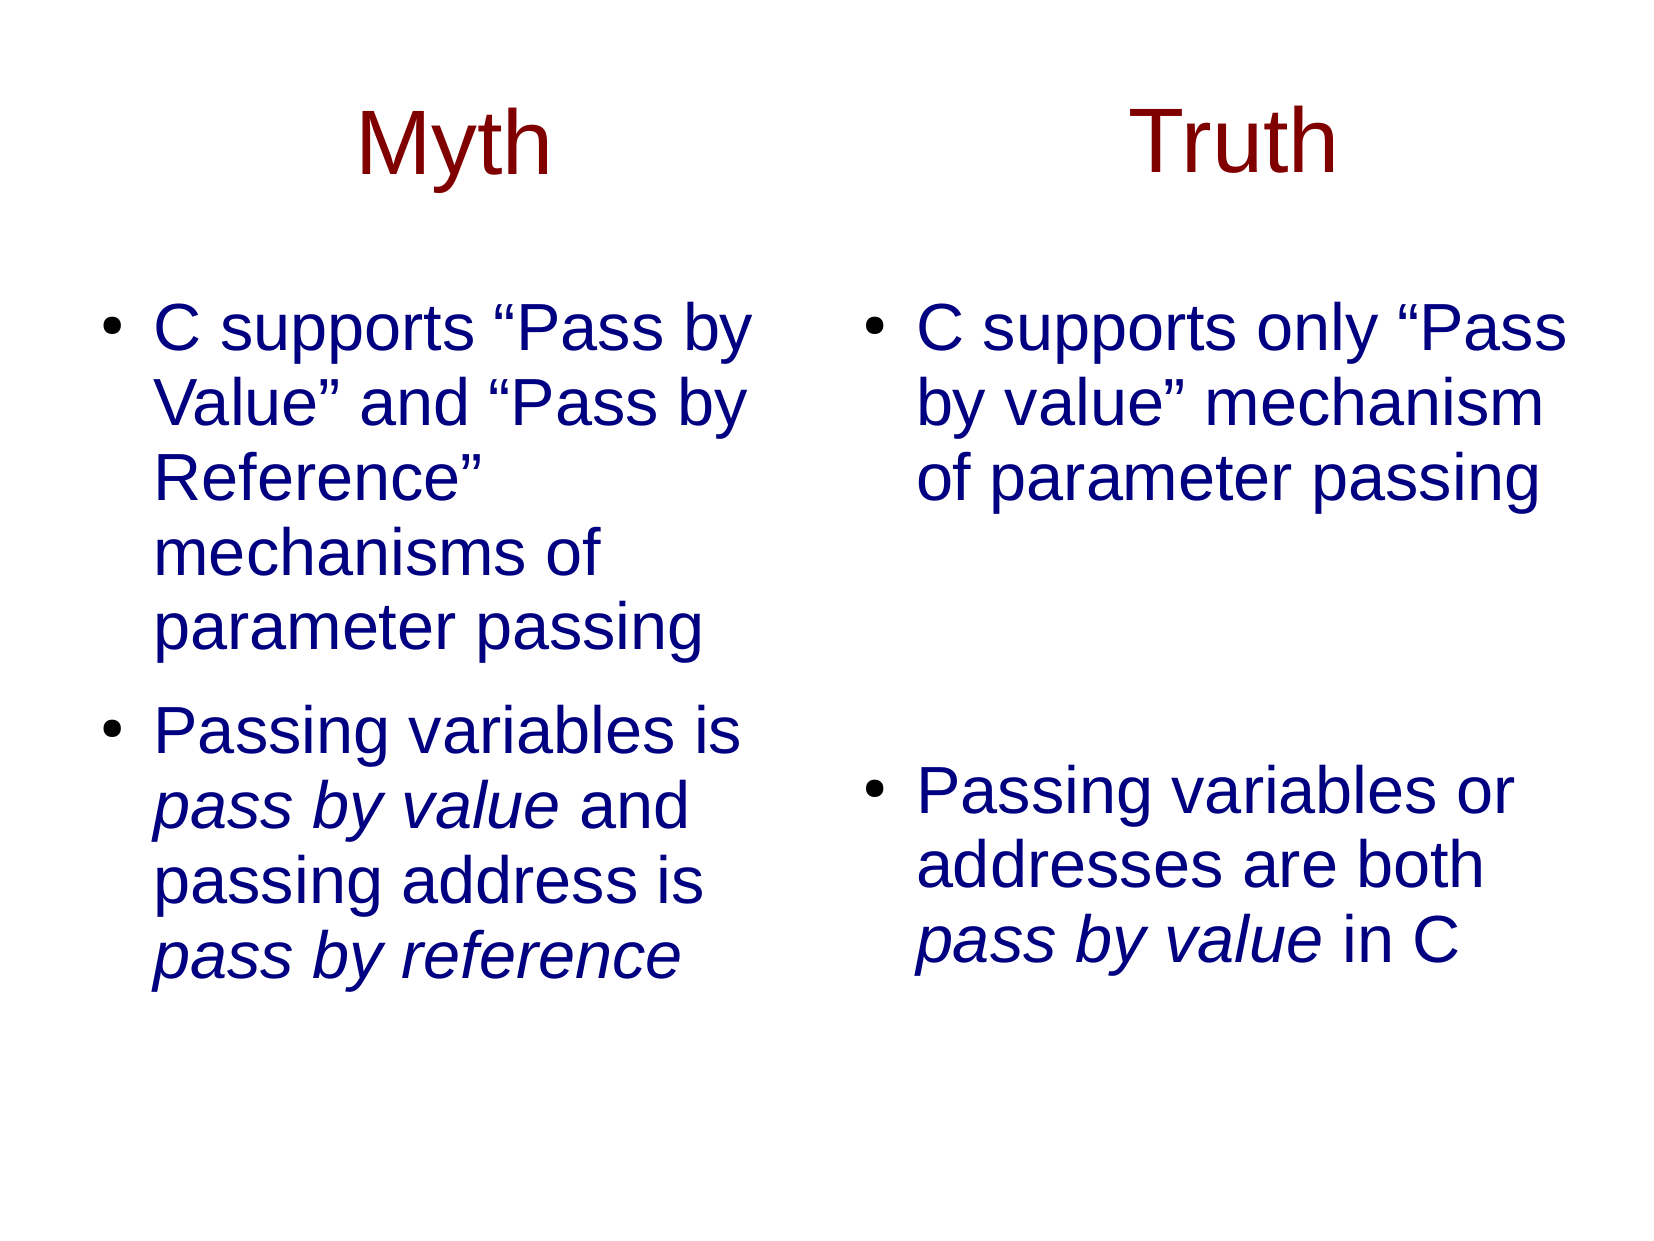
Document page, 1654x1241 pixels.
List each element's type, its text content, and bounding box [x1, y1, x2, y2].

title Myth [82, 49, 827, 237]
list C supports only “Pass by value” mechanism of parameter passing Passing variables or addresses are both pass by value in C [845, 290, 1572, 1010]
title Truth [862, 47, 1607, 235]
list C supports “Pass by Value” and “Pass by Reference” mechanisms of parameter passing Passing variables is pass by value and passing address is pass by reference [82, 290, 809, 1010]
